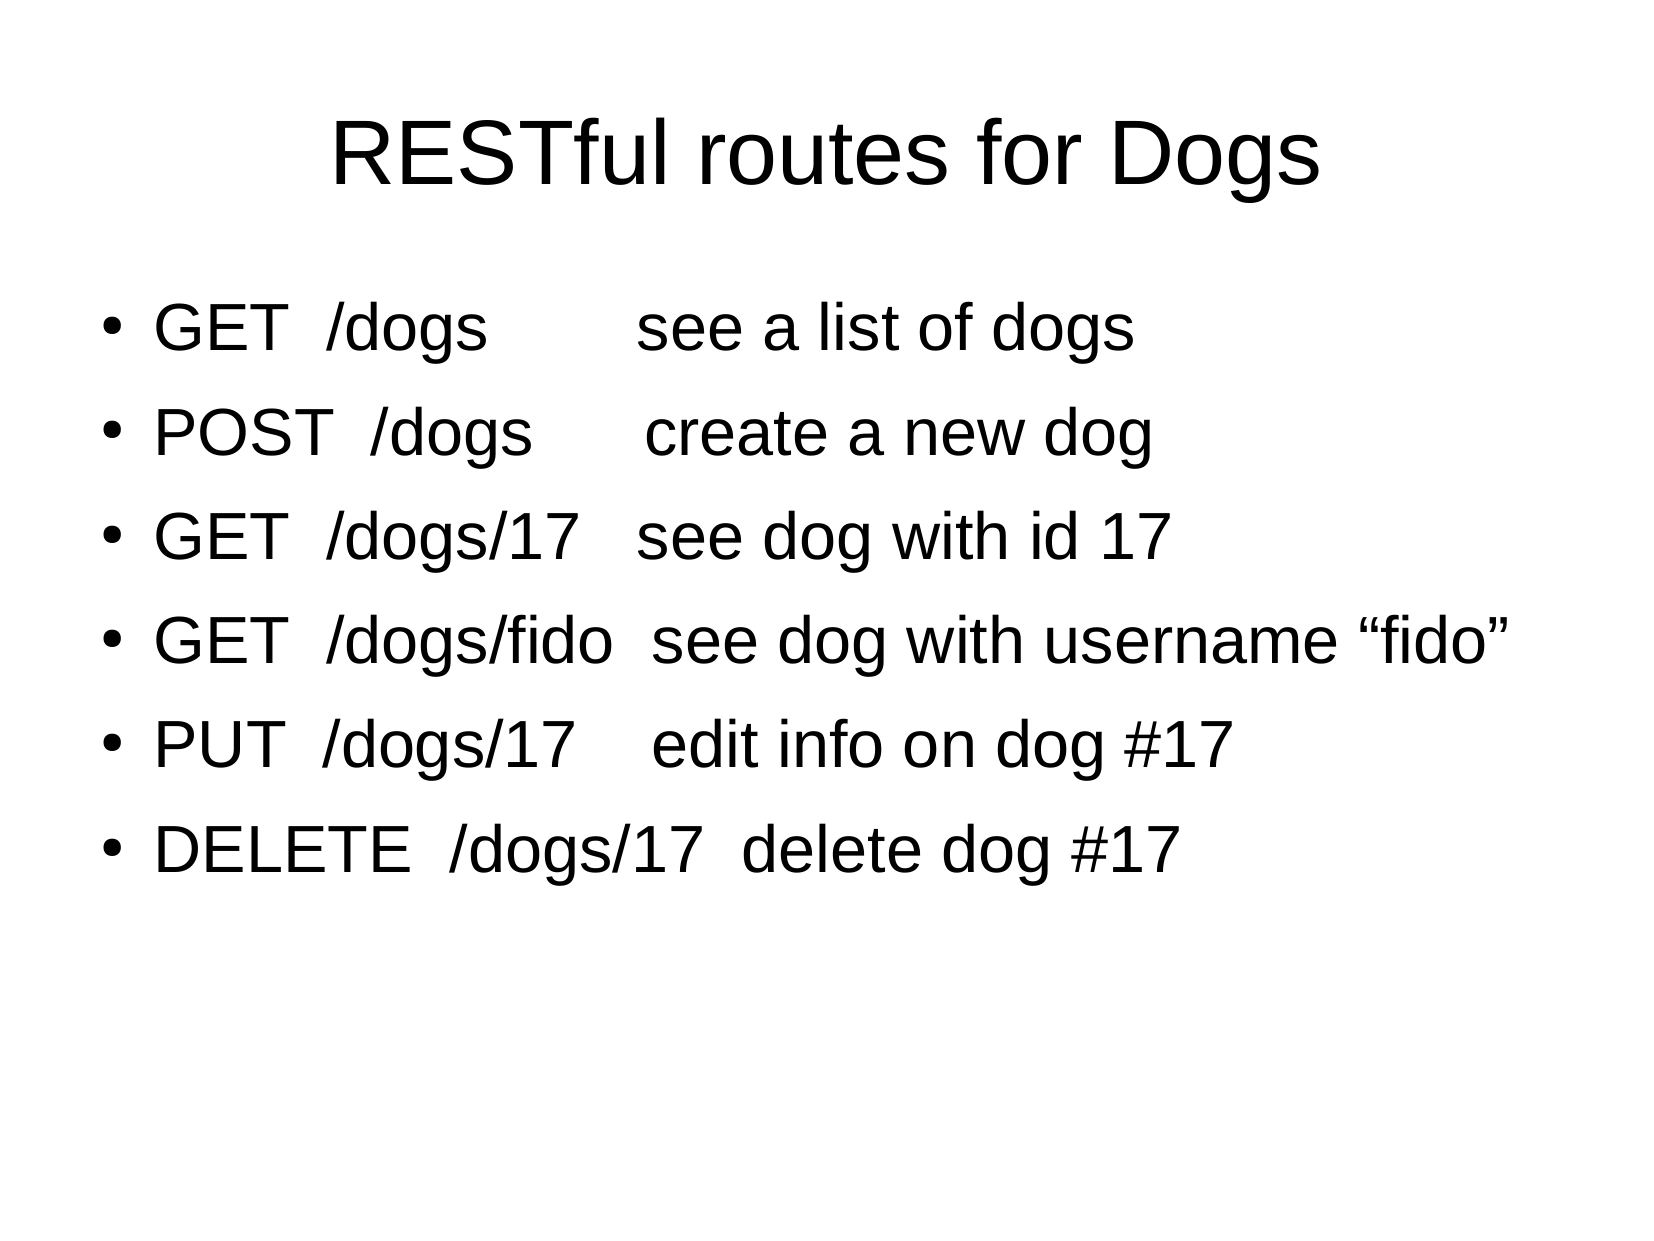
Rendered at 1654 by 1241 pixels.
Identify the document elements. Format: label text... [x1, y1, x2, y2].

list GET /dogs see a list of dogs POST /dogs create a new dog GET /dogs/17 see dog with id 17 GET /dogs/fido see dog with username “fido” PUT /dogs/17 edit info on dog #17 DELETE /dogs/17 delete dog #17 [82, 290, 1571, 1010]
title RESTful routes for Dogs [82, 49, 1571, 257]
